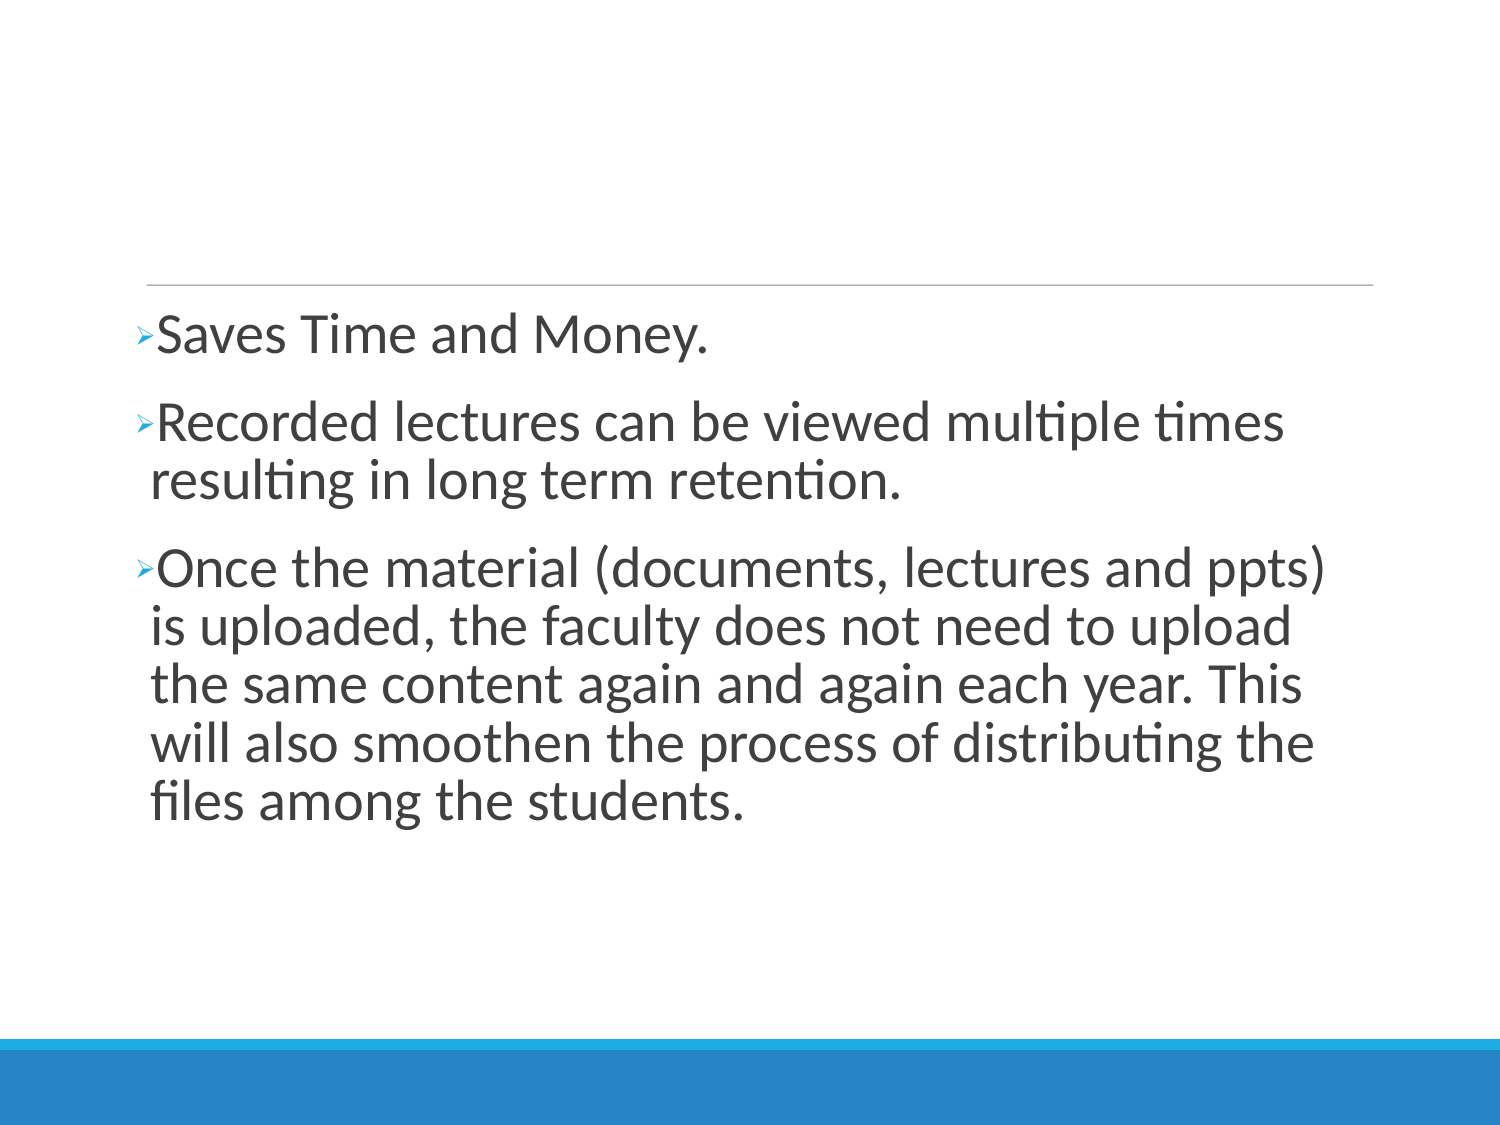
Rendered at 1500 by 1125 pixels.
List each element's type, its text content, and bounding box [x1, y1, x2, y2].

list Saves Time and Money. Recorded lectures can be viewed multiple times resulting in long term retention. Once the material (documents, lectures and ppts) is uploaded, the faculty does not need to upload the same content again and again each year. This will also smoothen the process of distributing the files among the students. [135, 302, 1373, 963]
